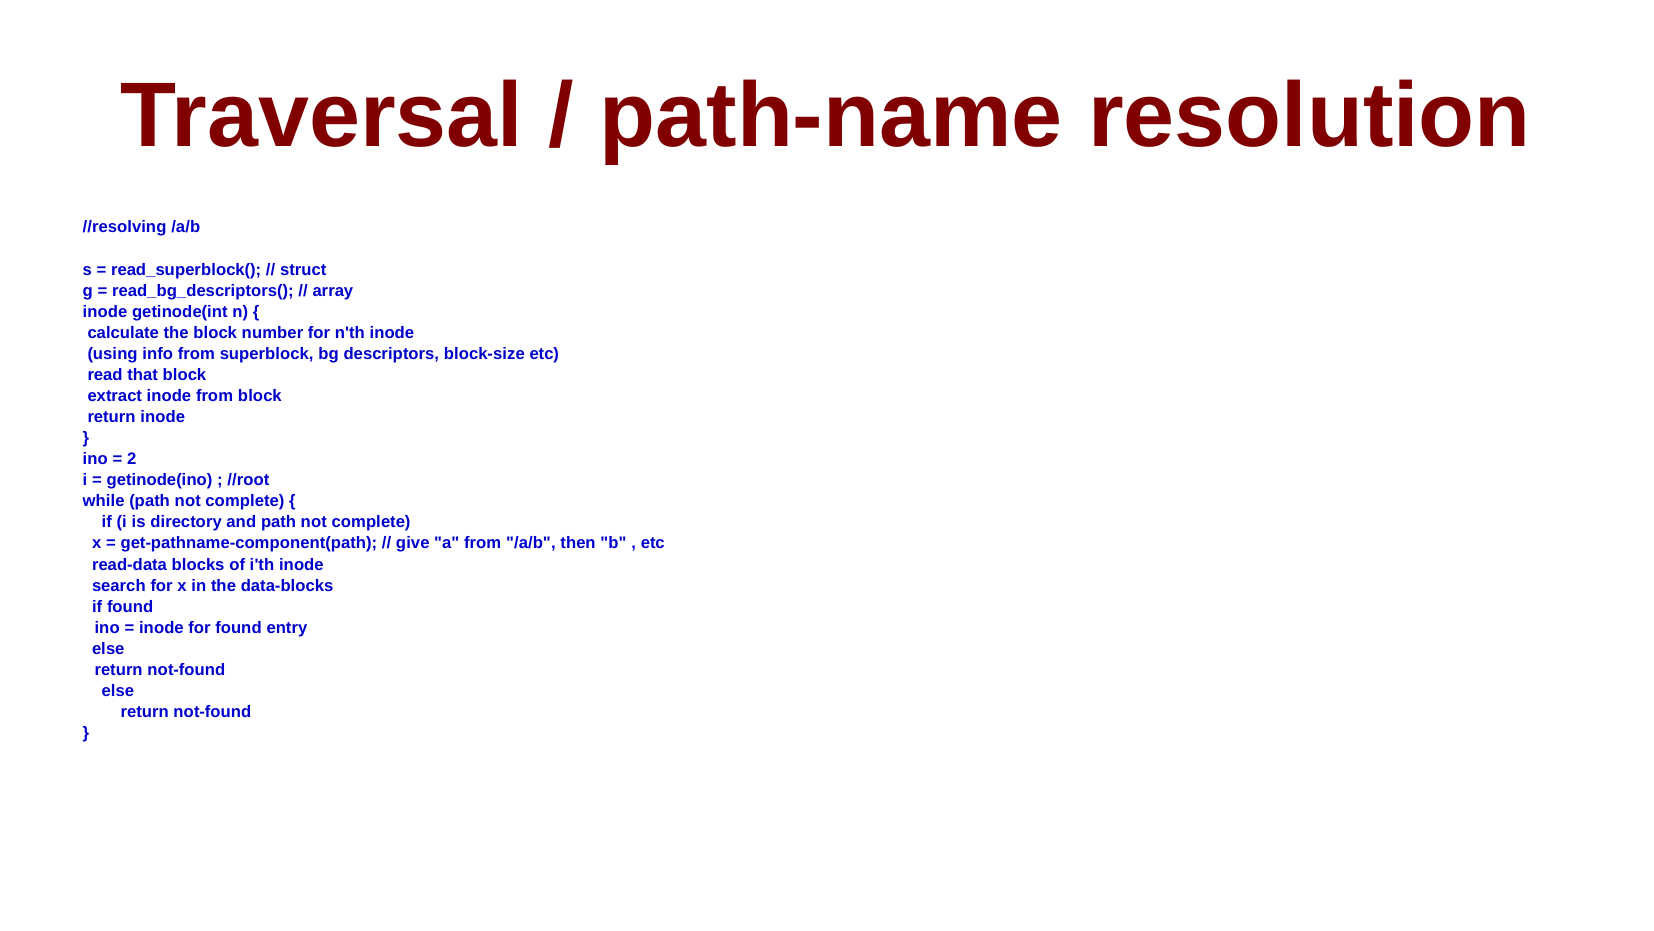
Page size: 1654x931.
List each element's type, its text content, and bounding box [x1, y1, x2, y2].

title Traversal / path-name resolution [82, 37, 1571, 193]
list //resolving /a/b s = read_superblock(); // struct g = read_bg_descriptors(); // array inode getinode(int n) { calculate the block number for n'th inode (using info from superblock, bg descriptors, block-size etc) read that block extract inode from block return inode } ino = 2 i = getinode(ino) ; //root while (path not complete) { if (i is directory and path not complete) x = get-pathname-component(path); // give "a" from "/a/b", then "b" , etc read-data blocks of i'th inode search for x in the data-blocks if found ino = inode for found entry else return not-found else return not-found } [82, 217, 1571, 757]
